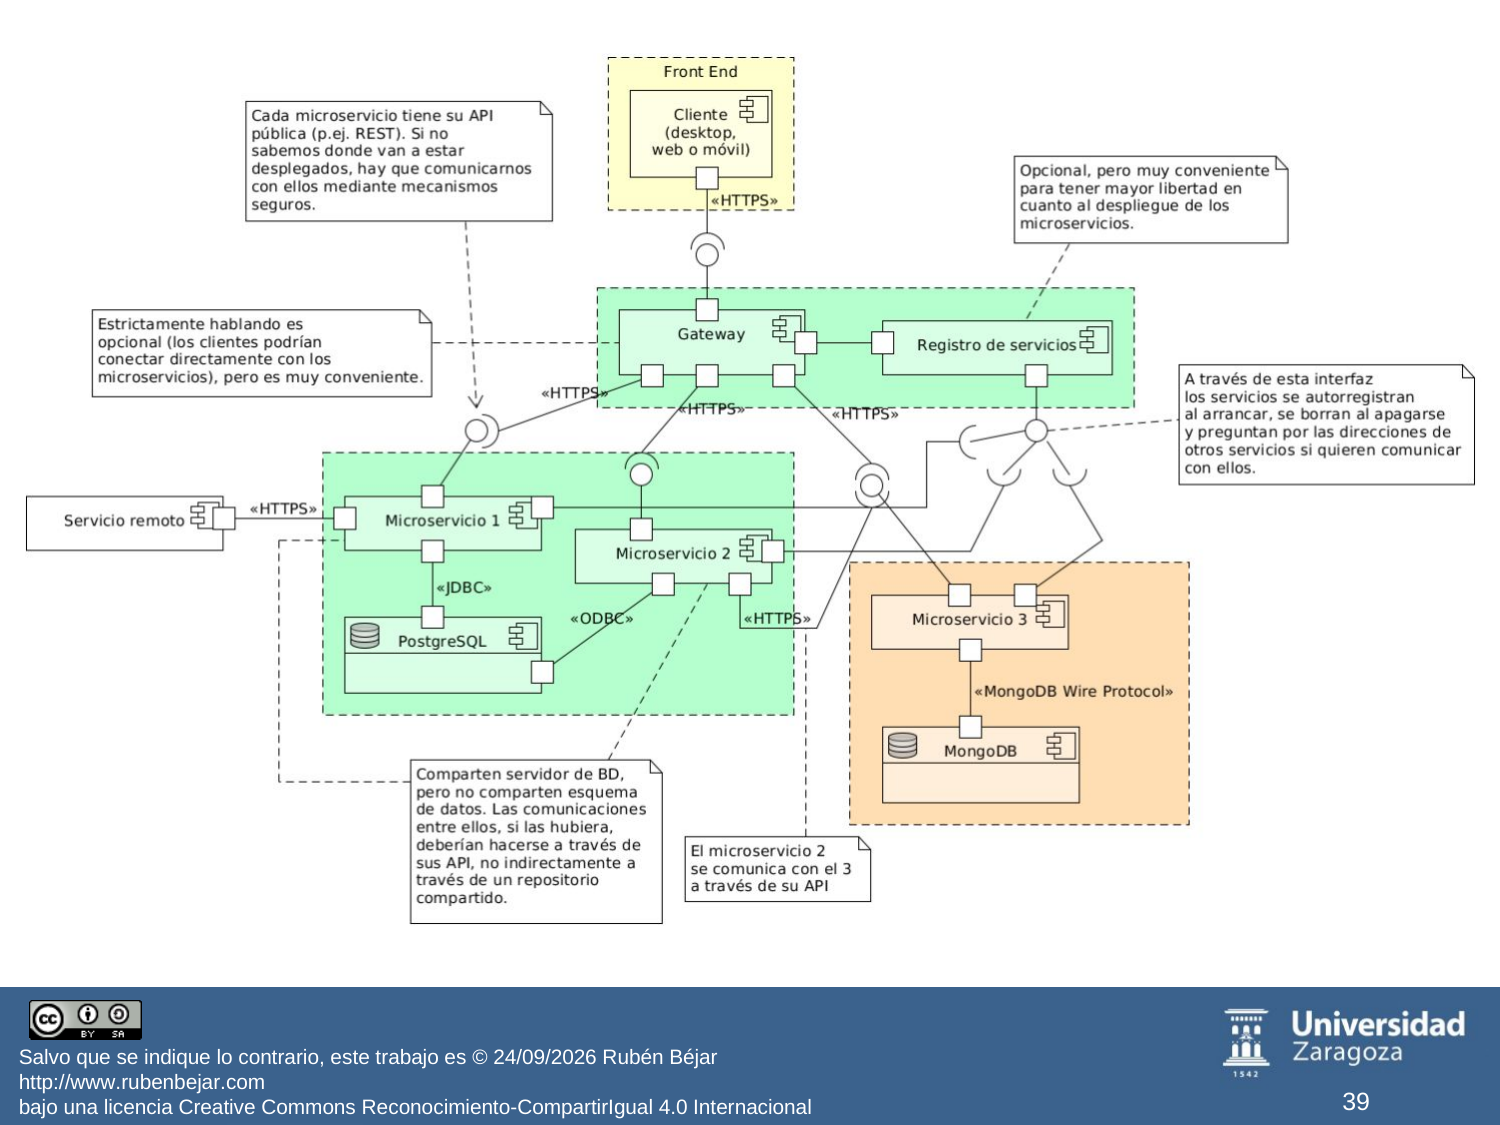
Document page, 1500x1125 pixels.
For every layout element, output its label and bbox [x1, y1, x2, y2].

picture [17, 53, 1483, 937]
picture [0, 987, 1500, 1125]
